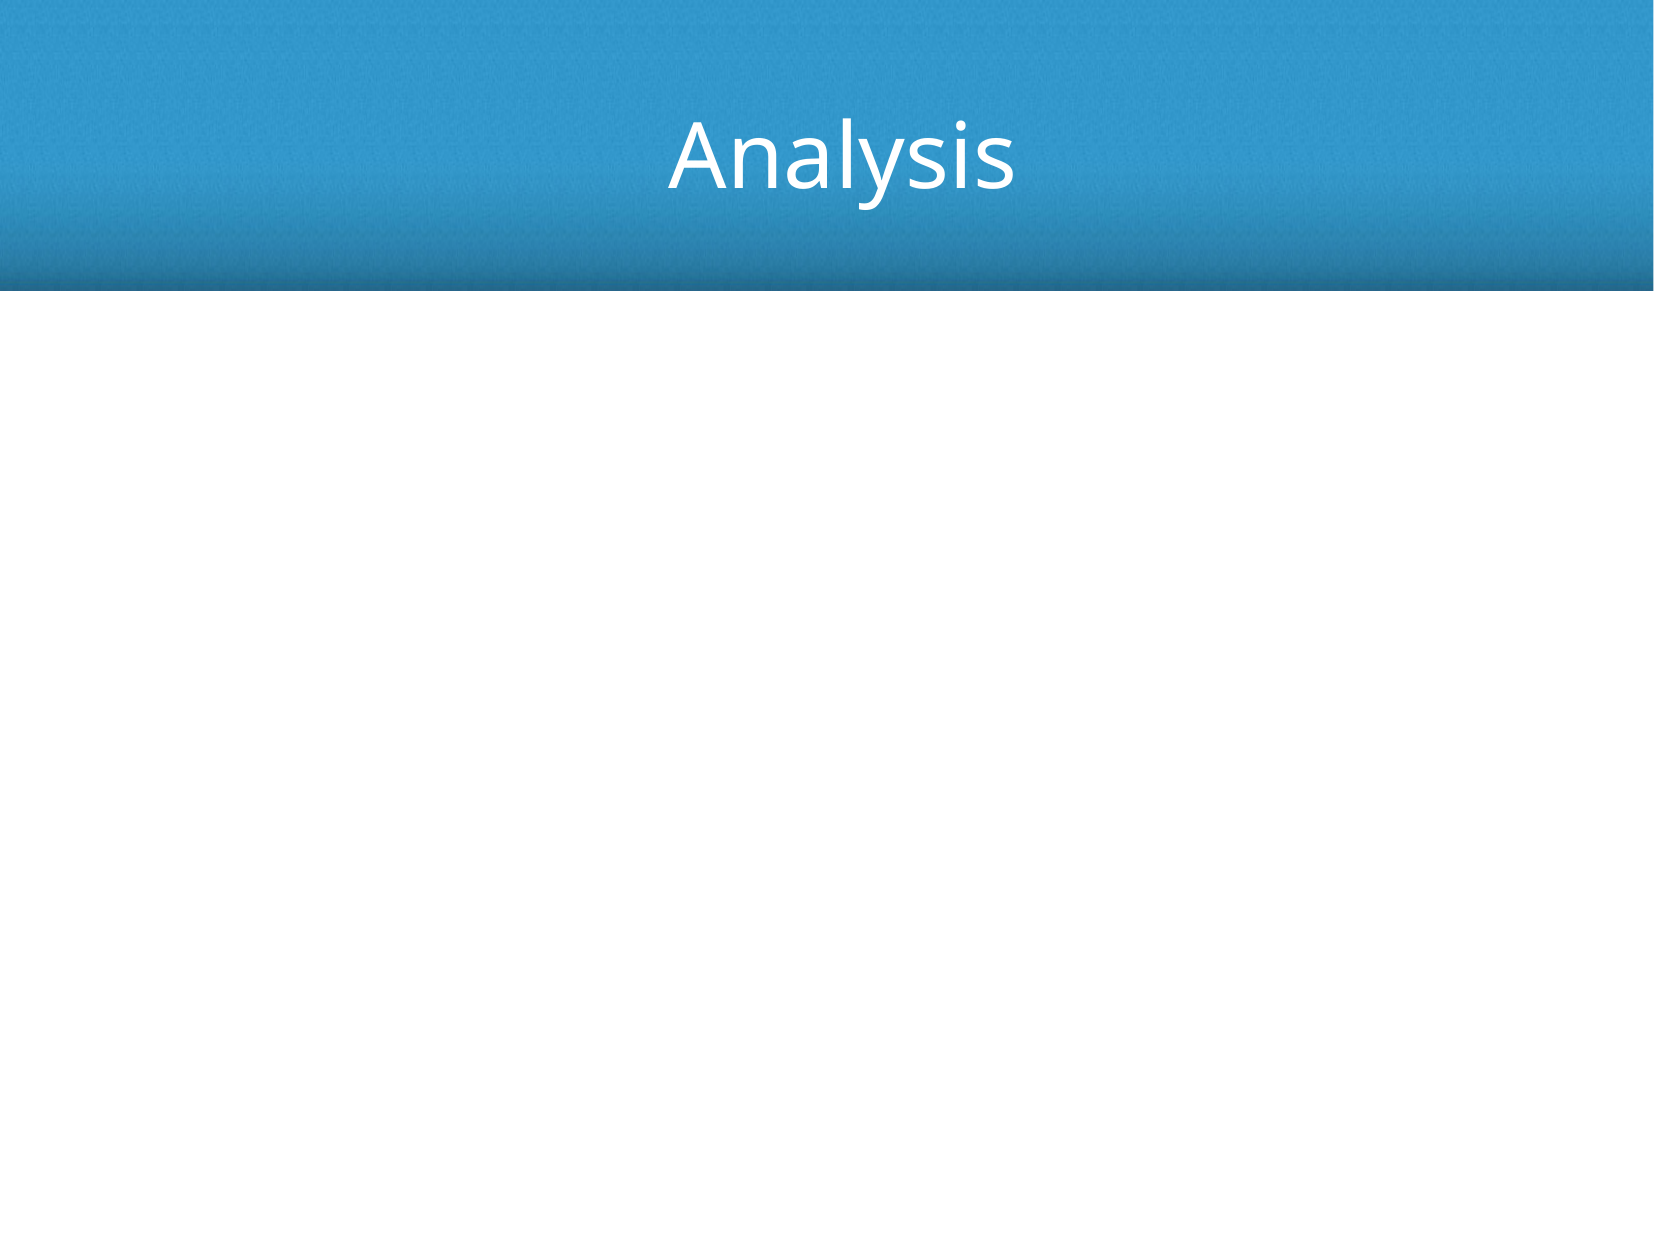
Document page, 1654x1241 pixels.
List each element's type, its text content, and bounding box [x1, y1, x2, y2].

title Analysis [82, 49, 1571, 257]
picture [0, 0, 1654, 291]
